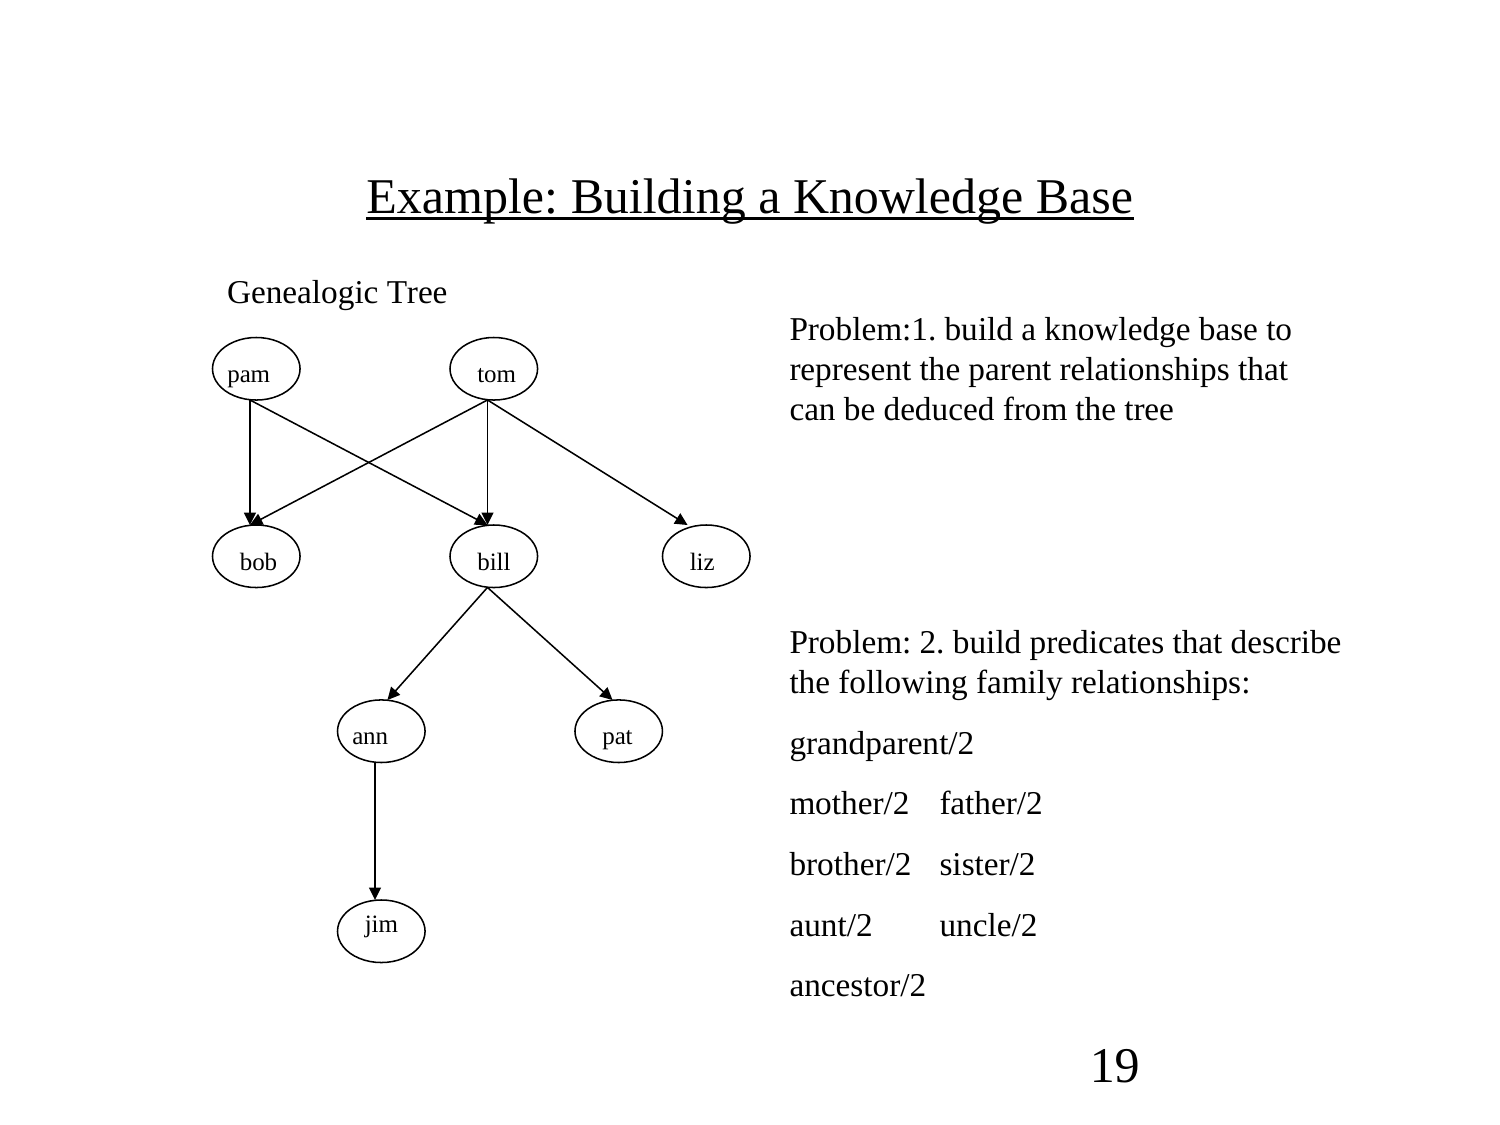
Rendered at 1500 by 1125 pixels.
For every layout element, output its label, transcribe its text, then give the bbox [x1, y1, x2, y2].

text_box bill [462, 537, 538, 629]
text_box liz [675, 537, 751, 629]
text_box [222, 337, 301, 391]
text_box Genealogic Tree [212, 262, 700, 318]
text_box [337, 909, 350, 954]
text_box pat [587, 712, 663, 804]
text_box [212, 525, 291, 579]
text_box Problem:1. build a knowledge base to represent the parent relationships that can be deduced from the tree [774, 299, 1351, 436]
text_box bob [225, 537, 301, 629]
text_box [450, 337, 528, 391]
text_box ann [337, 712, 413, 804]
text_box [450, 525, 529, 578]
text_box [346, 699, 426, 753]
text_box pam [212, 349, 288, 441]
text_box jim [350, 899, 426, 991]
text_box Problem: 2. build predicates that describe the following family relationships: grandparent/2 mother/2 father/2 brother/2 sister/2 aunt/2 uncle/2 ancestor/2 [774, 612, 1363, 1012]
text_box [574, 699, 654, 753]
text_box [662, 525, 741, 579]
title Example: Building a Knowledge Base [112, 99, 1388, 288]
text_box tom [462, 349, 538, 441]
